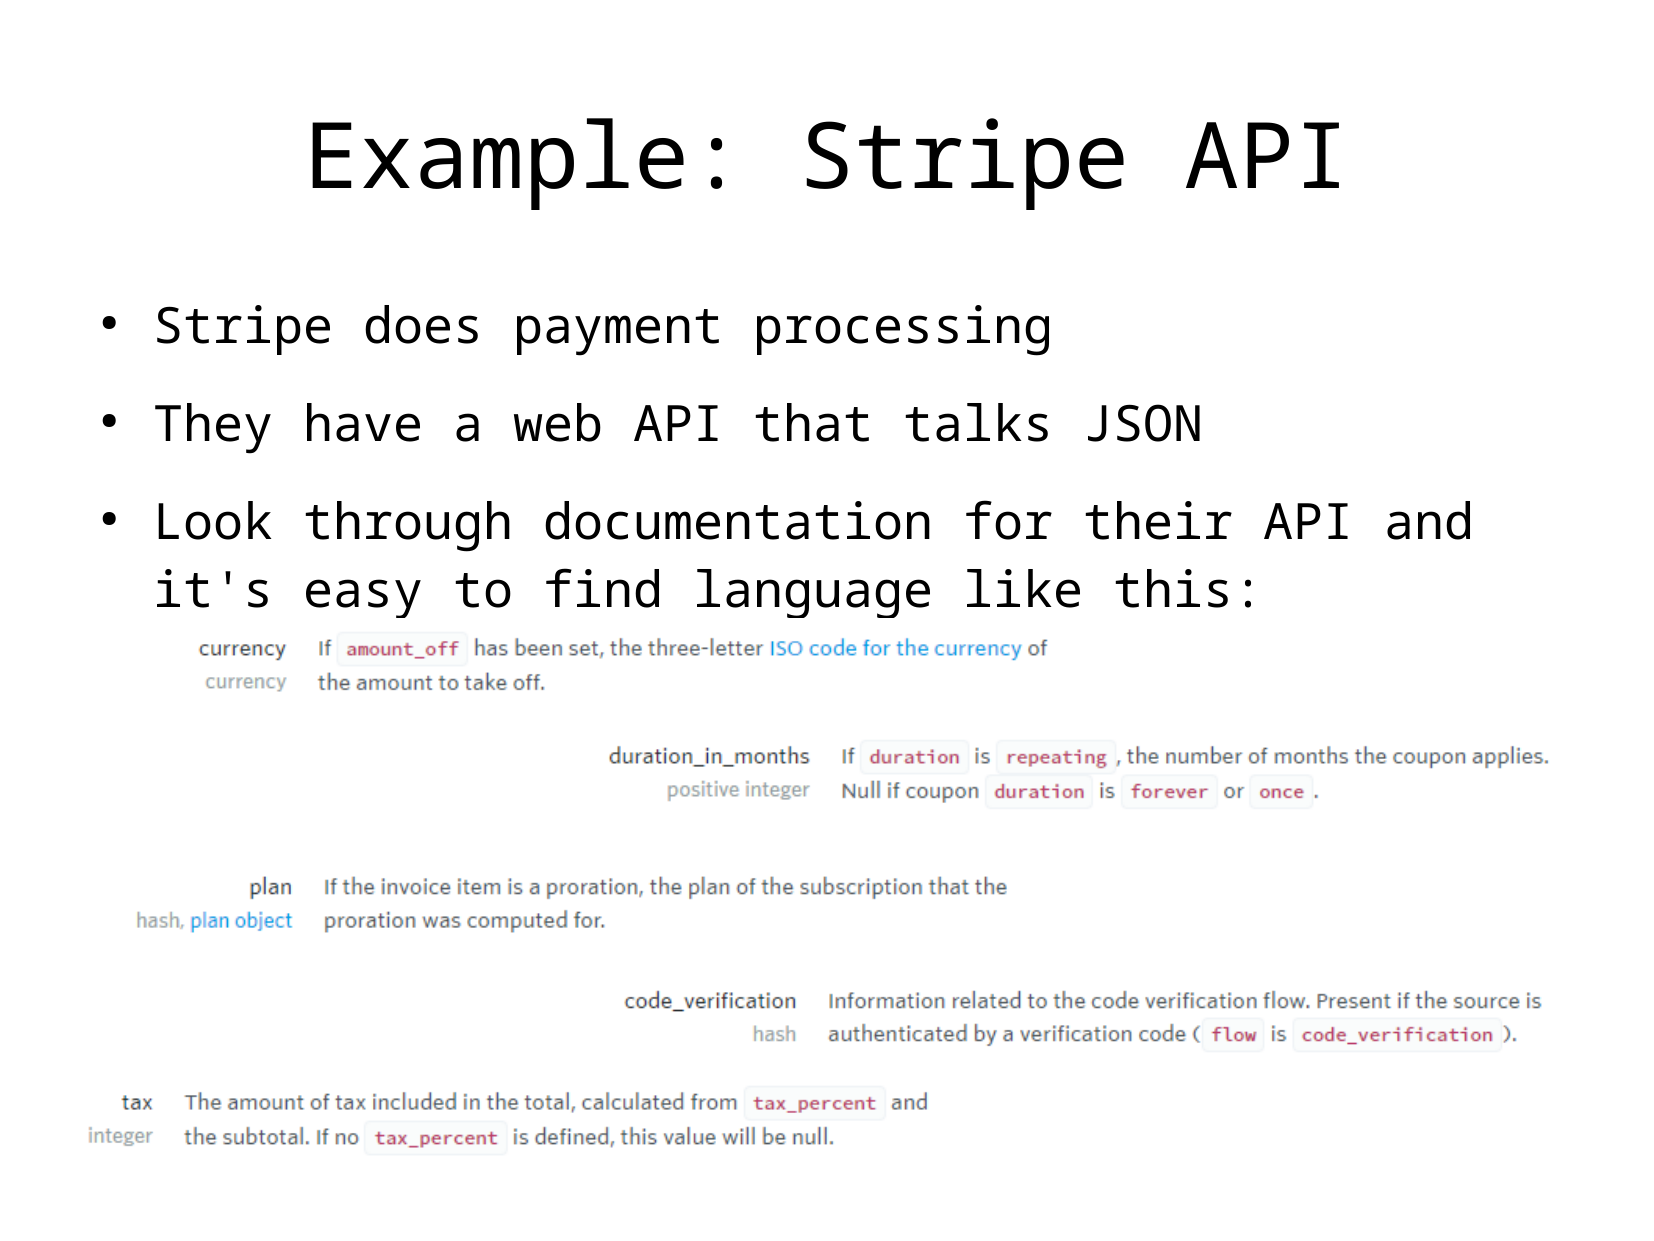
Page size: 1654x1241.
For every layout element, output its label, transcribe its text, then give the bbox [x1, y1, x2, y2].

title Example: Stripe API [82, 49, 1571, 257]
list Stripe does payment processing They have a web API that talks JSON Look through documentation for their API and it's easy to find language like this: [82, 290, 1571, 1010]
picture [75, 977, 1576, 1162]
picture [585, 737, 1581, 826]
picture [149, 618, 1096, 721]
picture [105, 869, 1096, 955]
